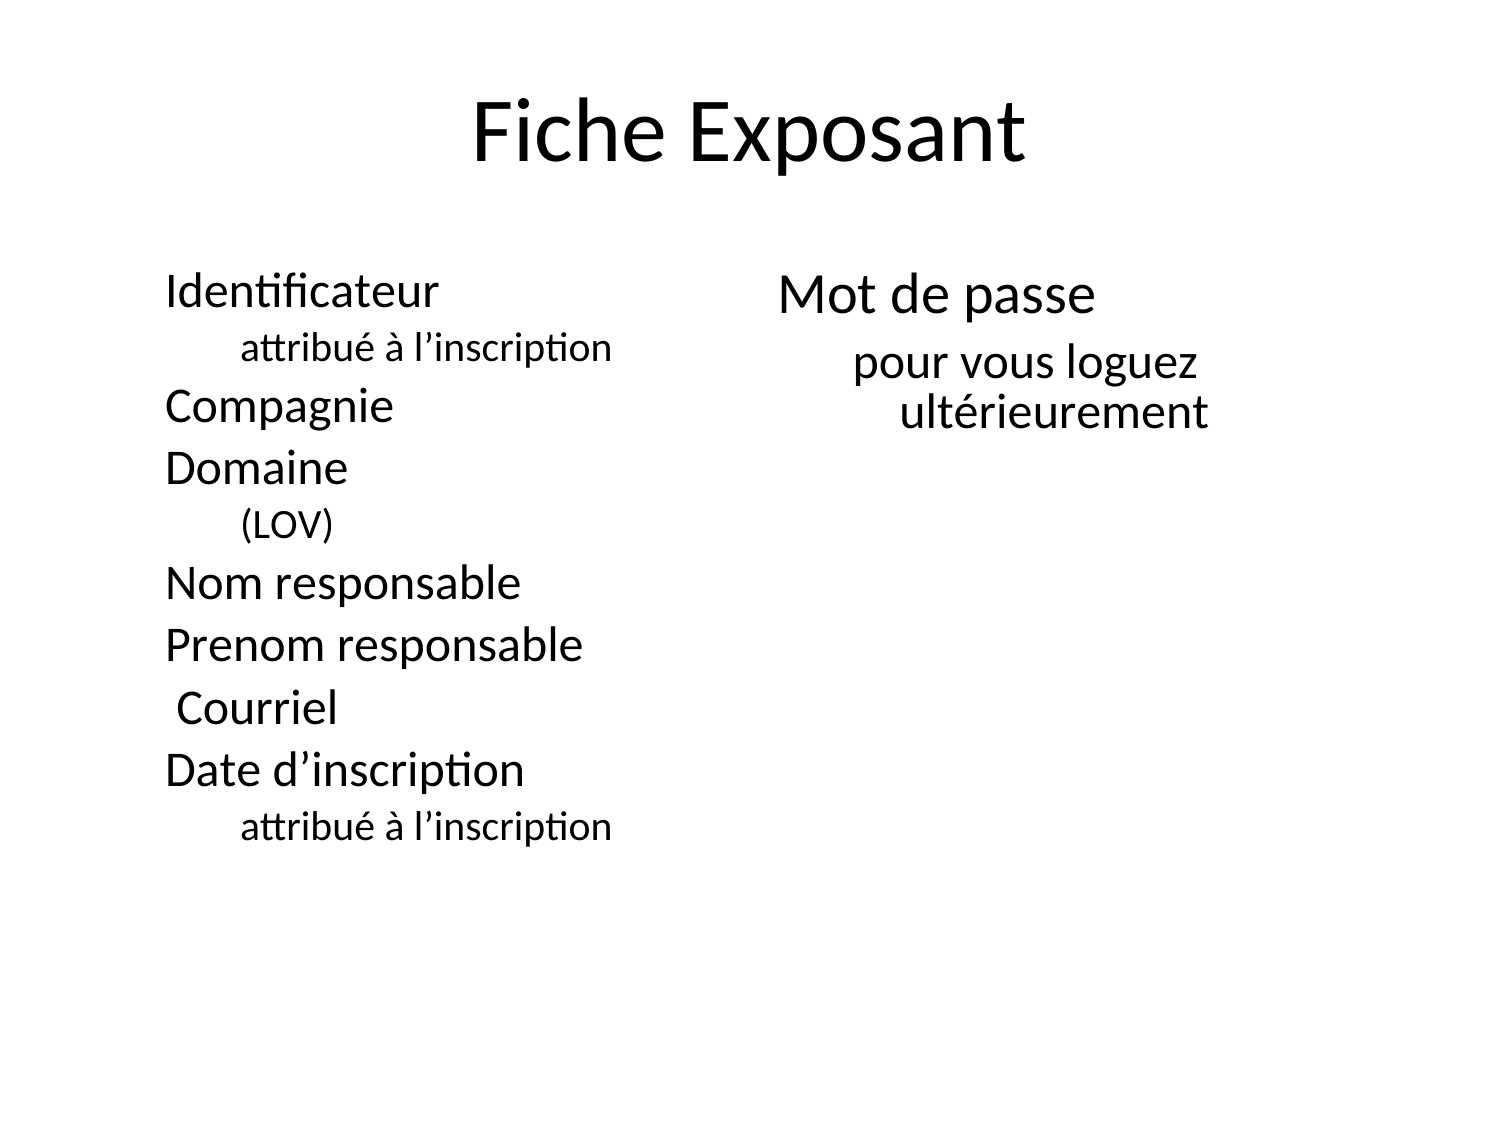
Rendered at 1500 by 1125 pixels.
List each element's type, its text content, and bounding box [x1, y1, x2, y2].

title Fiche Exposant [75, 45, 1426, 233]
list Mot de passe pour vous loguez ultérieurement [762, 262, 1426, 1006]
list Identificateur attribué à l’inscription Compagnie Domaine (LOV) Nom responsable Prenom responsable Courriel Date d’inscription attribué à l’inscription [75, 262, 738, 1125]
